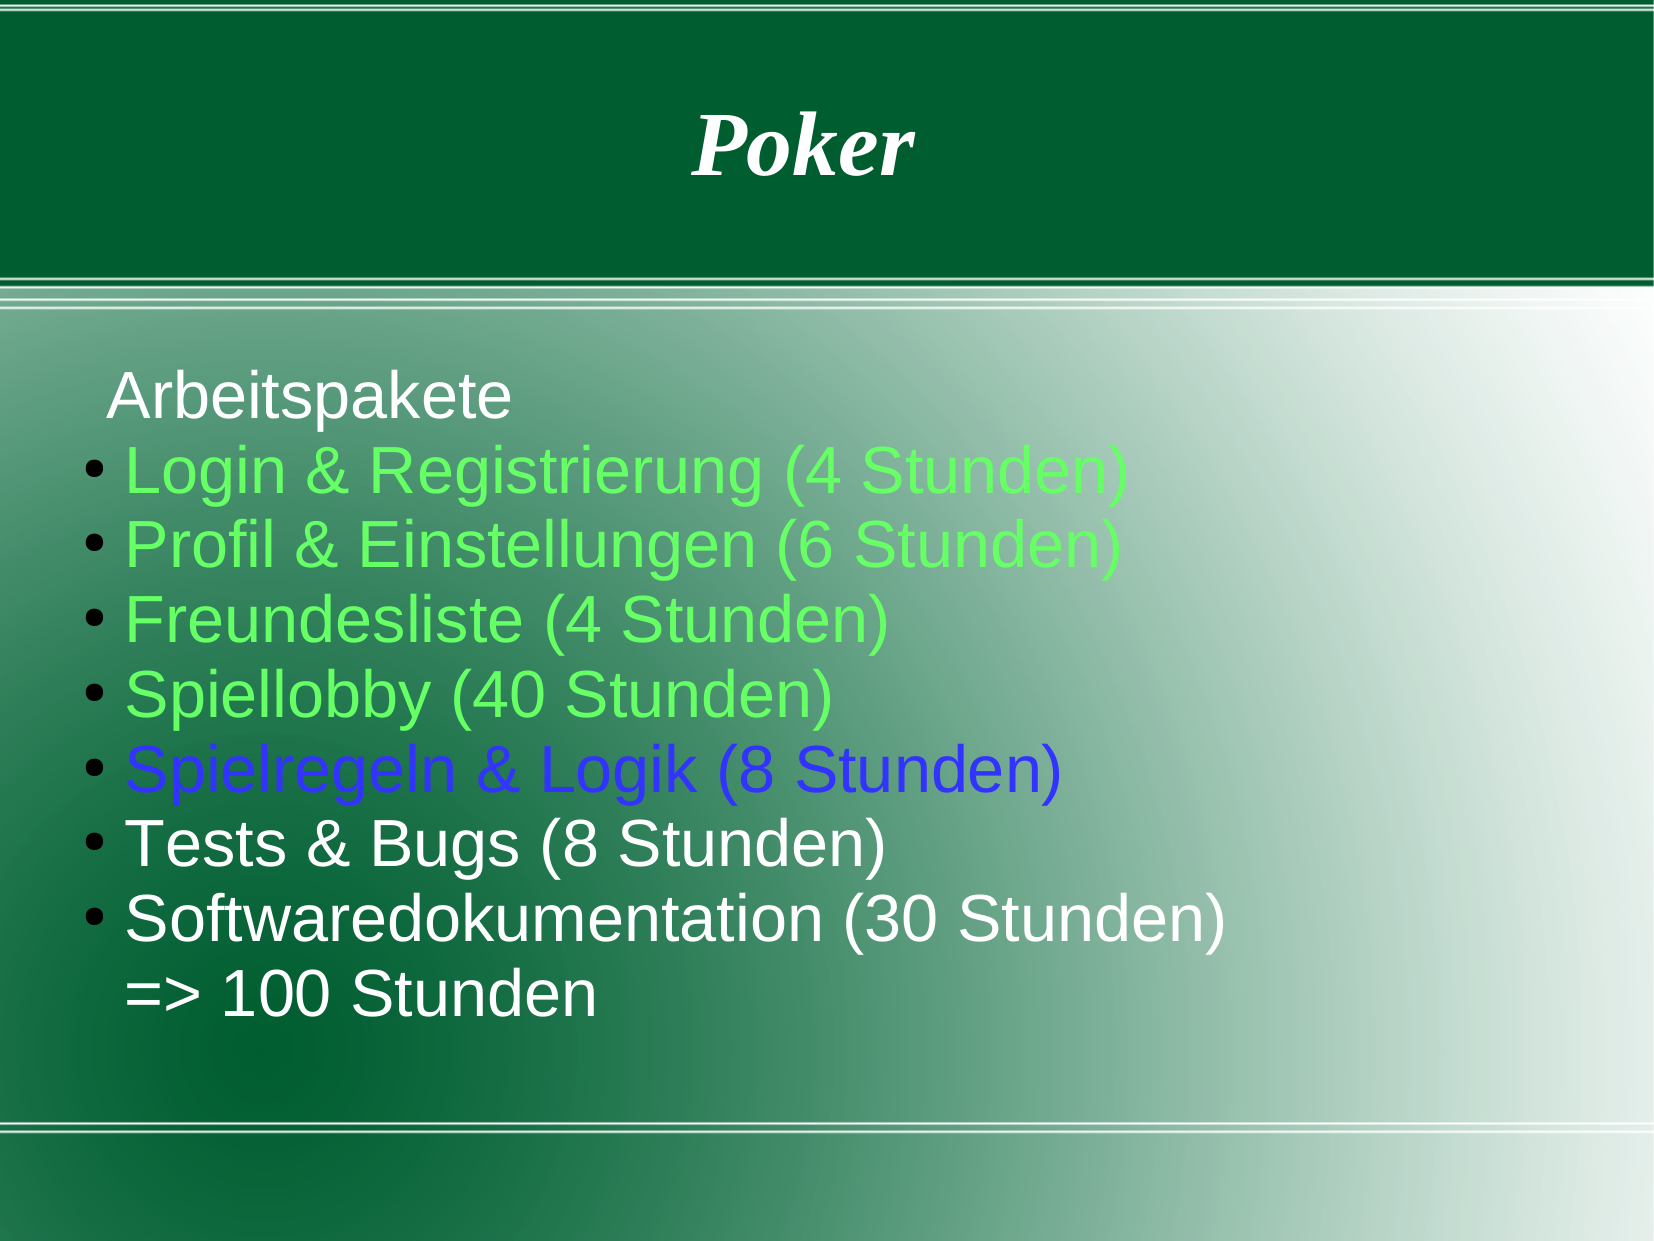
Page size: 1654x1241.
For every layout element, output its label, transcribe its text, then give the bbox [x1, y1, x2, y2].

subtitle Arbeitspakete Login & Registrierung (4 Stunden) Profil & Einstellungen (6 Stunden) Freundesliste (4 Stunden) Spiellobby (40 Stunden) Spielregeln & Logik (8 Stunden) Tests & Bugs (8 Stunden) Softwaredokumentation (30 Stunden) => 100 Stunden [82, 337, 1571, 1052]
title Poker [59, 40, 1548, 249]
picture [0, 0, 1654, 1241]
